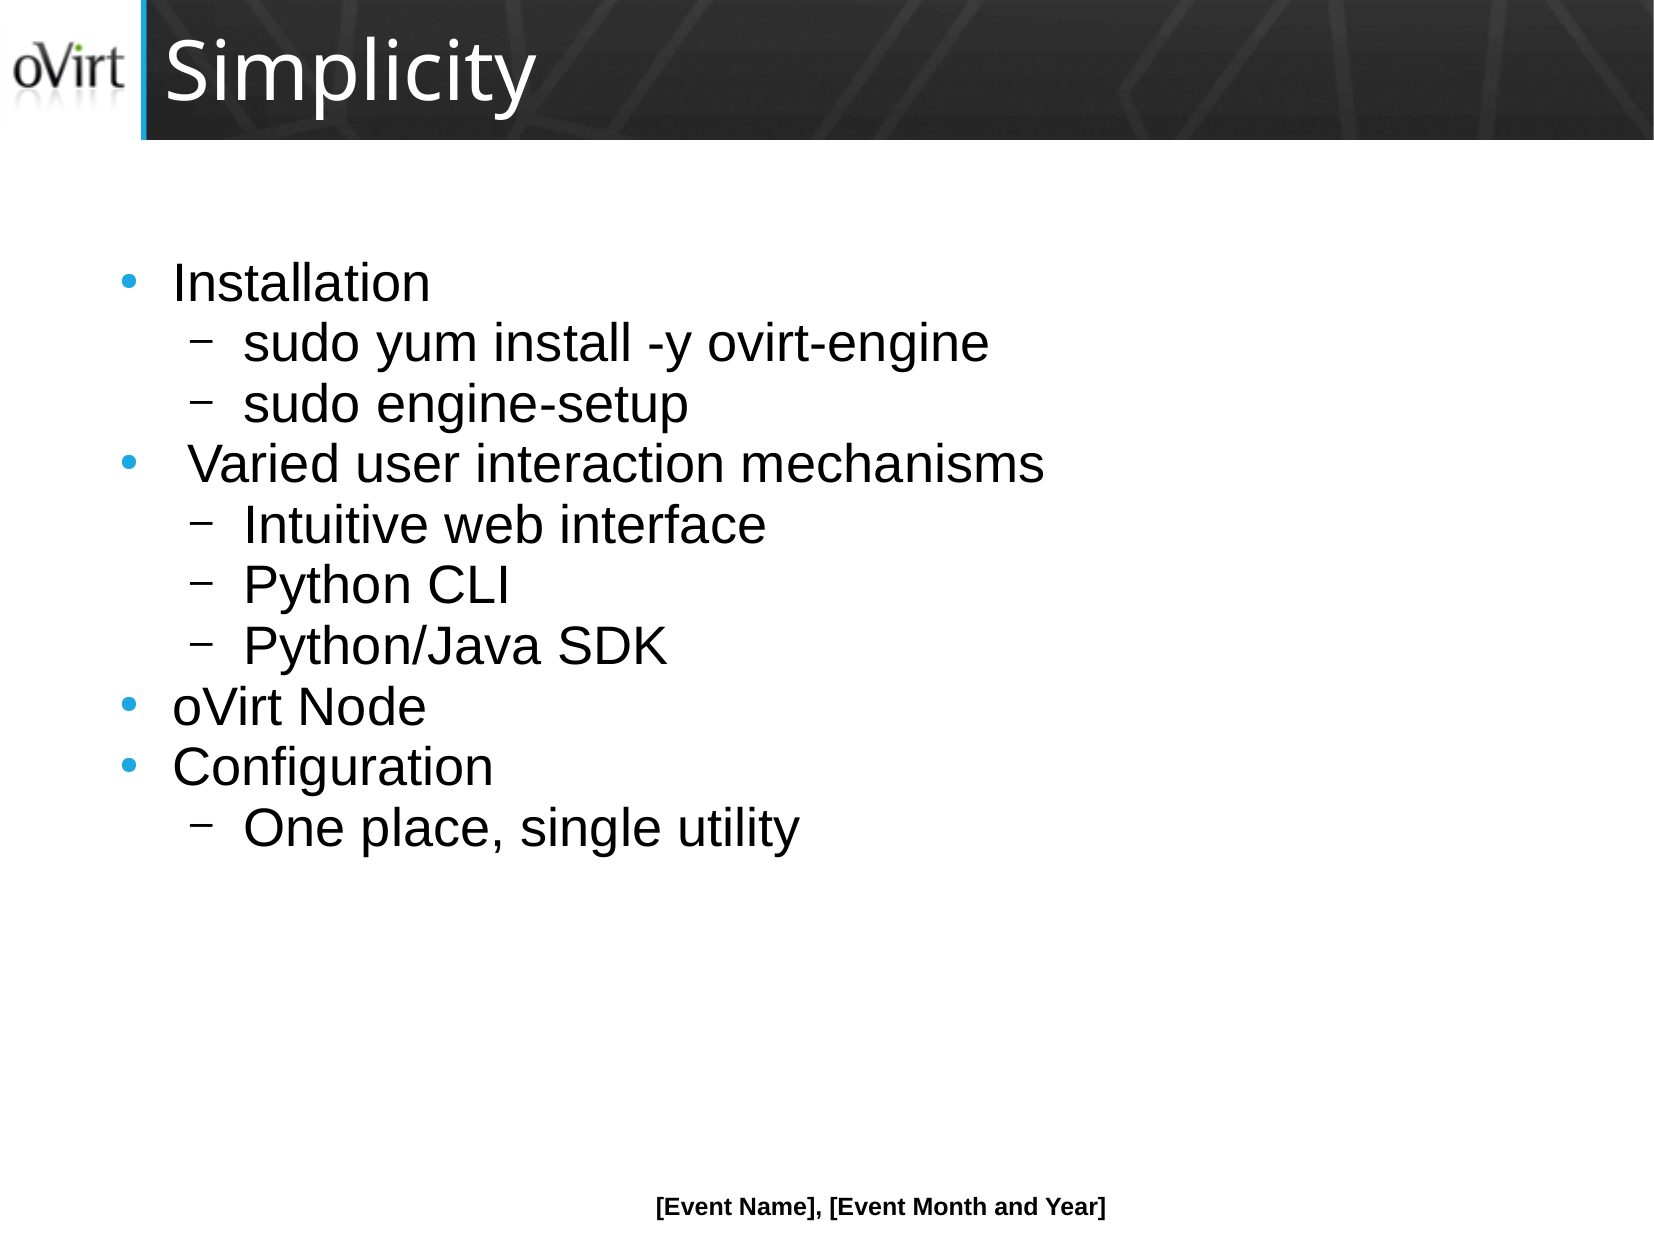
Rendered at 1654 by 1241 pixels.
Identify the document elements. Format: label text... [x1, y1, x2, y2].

title Simplicity [164, 18, 1653, 119]
picture [0, 0, 1654, 140]
text_box Installation sudo yum install -y ovirt-engine sudo engine-setup Varied user interaction mechanisms Intuitive web interface Python CLI Python/Java SDK oVirt Node Configuration One place, single utility [86, 244, 1576, 1126]
